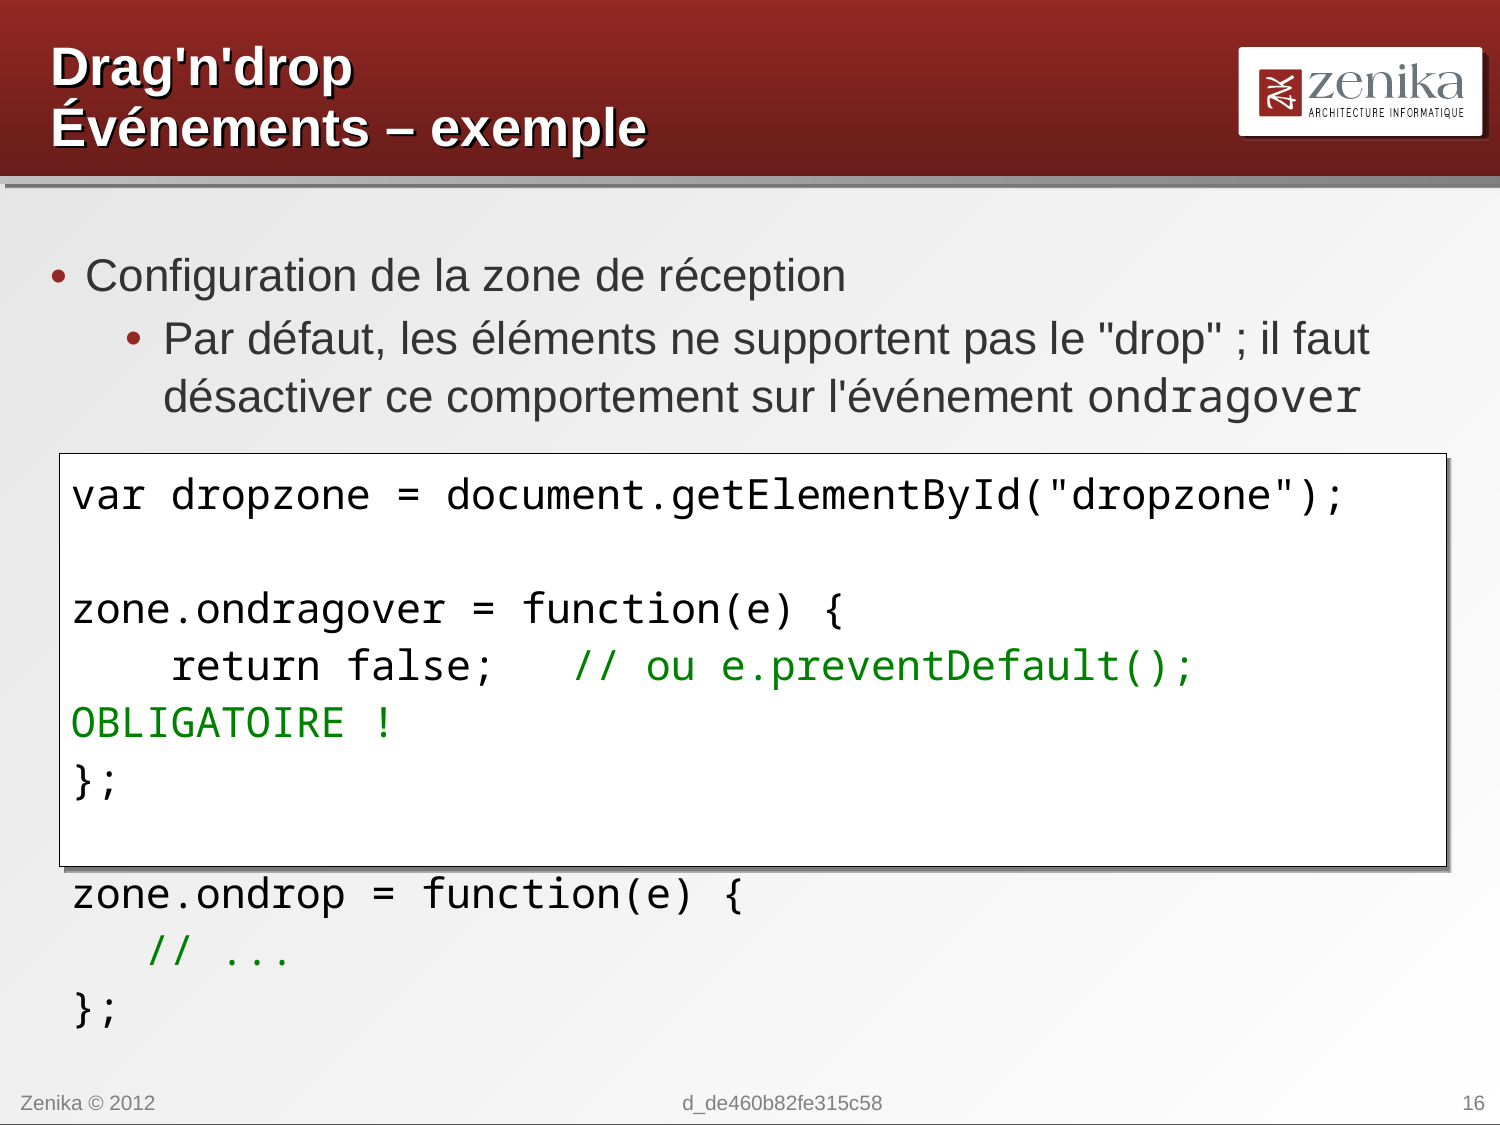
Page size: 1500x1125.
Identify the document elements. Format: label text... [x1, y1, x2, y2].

title Drag'n'drop Événements – exemple [50, 15, 1206, 180]
picture [1257, 58, 1464, 125]
list Configuration de la zone de réception Par défaut, les éléments ne supportent pas le "drop" ; il faut désactiver ce comportement sur l'événement ondragover [50, 249, 1435, 1079]
text_box var dropzone = document.getElementById("dropzone"); zone.ondragover = function(e) { return false; // ou e.preventDefault(); OBLIGATOIRE ! }; zone.ondrop = function(e) { // ... }; [59, 453, 1447, 867]
